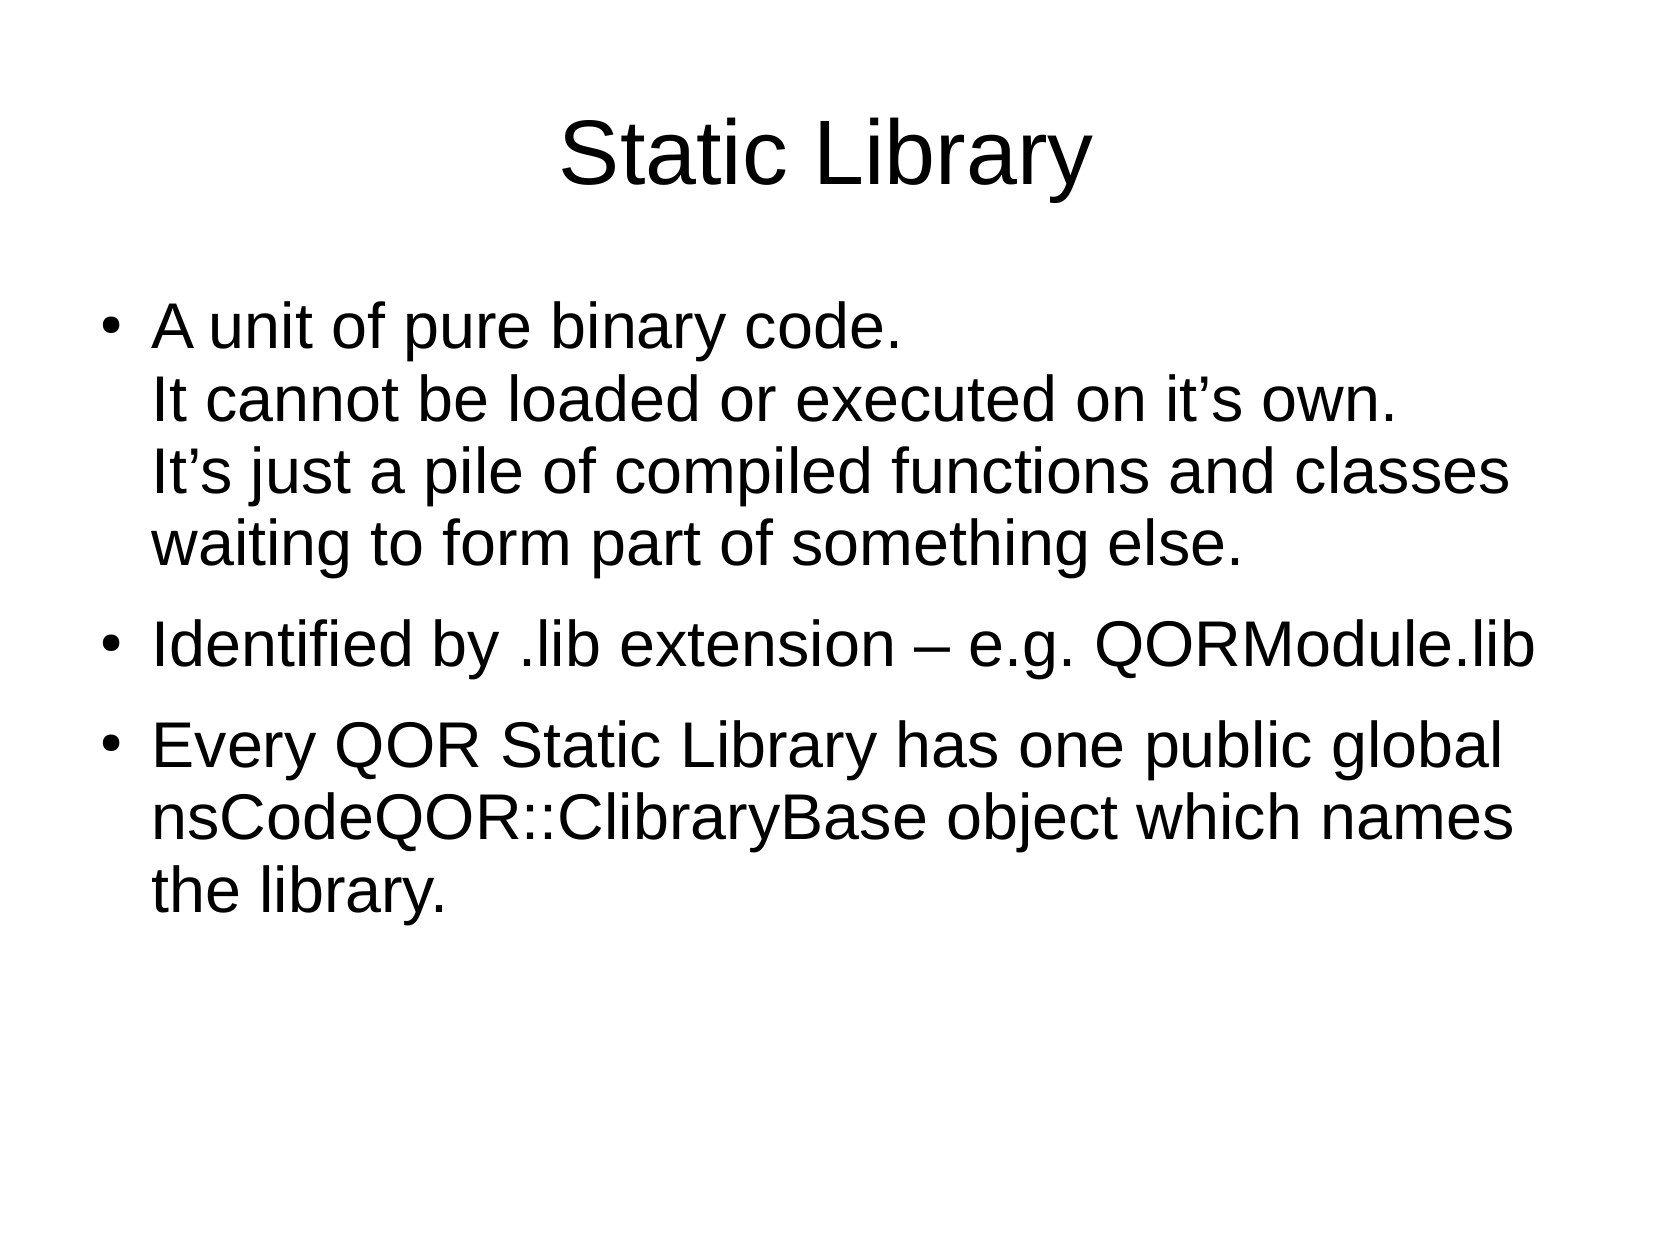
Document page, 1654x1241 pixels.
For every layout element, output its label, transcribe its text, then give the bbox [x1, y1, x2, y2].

list A unit of pure binary code. It cannot be loaded or executed on it’s own. It’s just a pile of compiled functions and classes waiting to form part of something else. Identified by .lib extension – e.g. QORModule.lib Every QOR Static Library has one public global nsCodeQOR::ClibraryBase object which names the library. [82, 290, 1571, 1010]
title Static Library [82, 49, 1571, 257]
